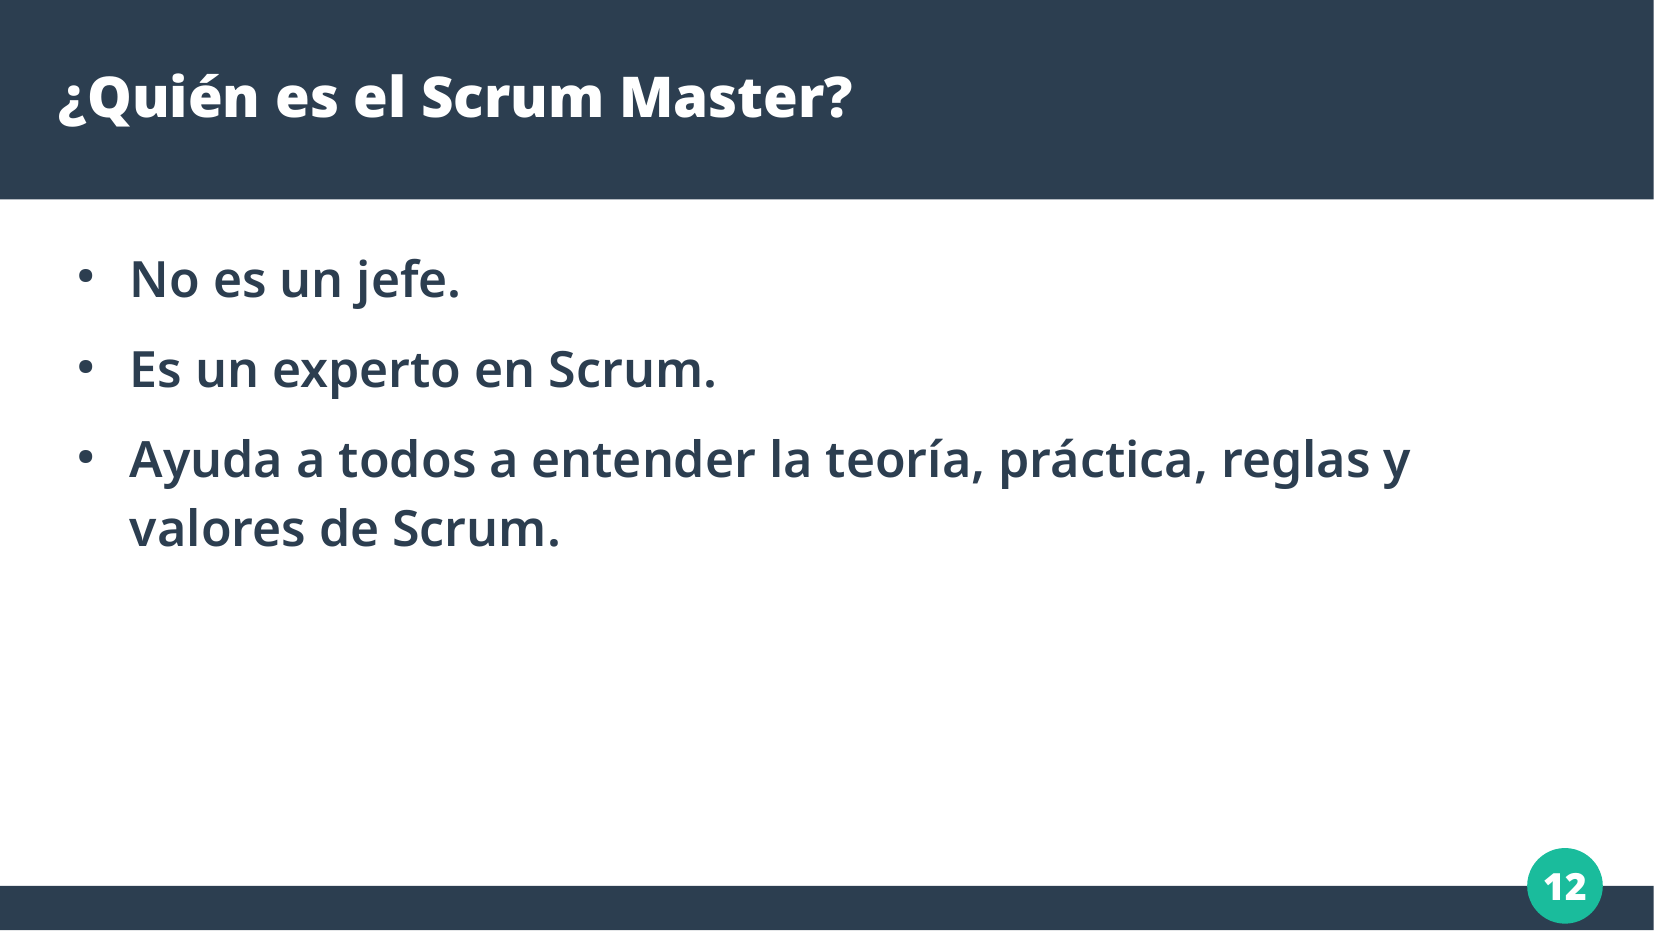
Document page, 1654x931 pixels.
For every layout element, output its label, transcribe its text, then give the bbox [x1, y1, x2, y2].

title ¿Quién es el Scrum Master? [59, 37, 1595, 155]
list No es un jefe. Es un experto en Scrum. Ayuda a todos a entender la teoría, práctica, reglas y valores de Scrum. [59, 243, 1595, 864]
